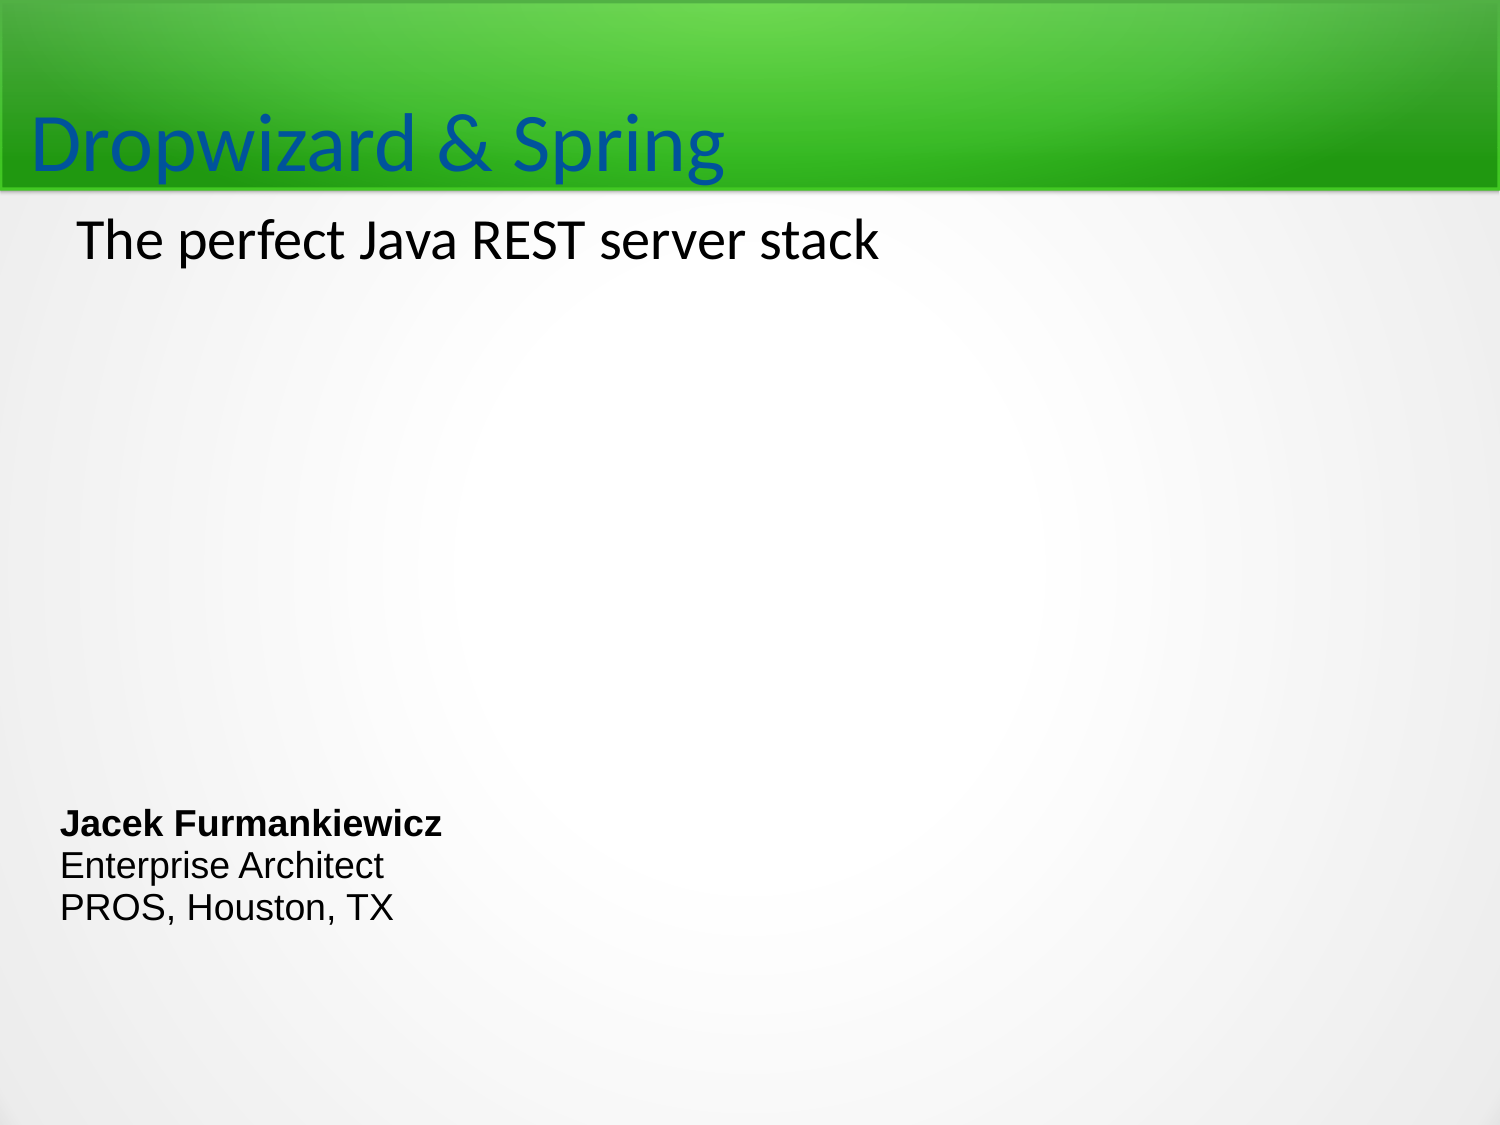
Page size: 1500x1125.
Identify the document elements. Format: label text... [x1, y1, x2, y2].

text_box Jacek Furmankiewicz Enterprise Architect PROS, Houston, TX [45, 795, 458, 936]
text_box Dropwizard & Spring [30, 20, 1483, 190]
text_box The perfect Java REST server stack [26, 200, 1478, 861]
